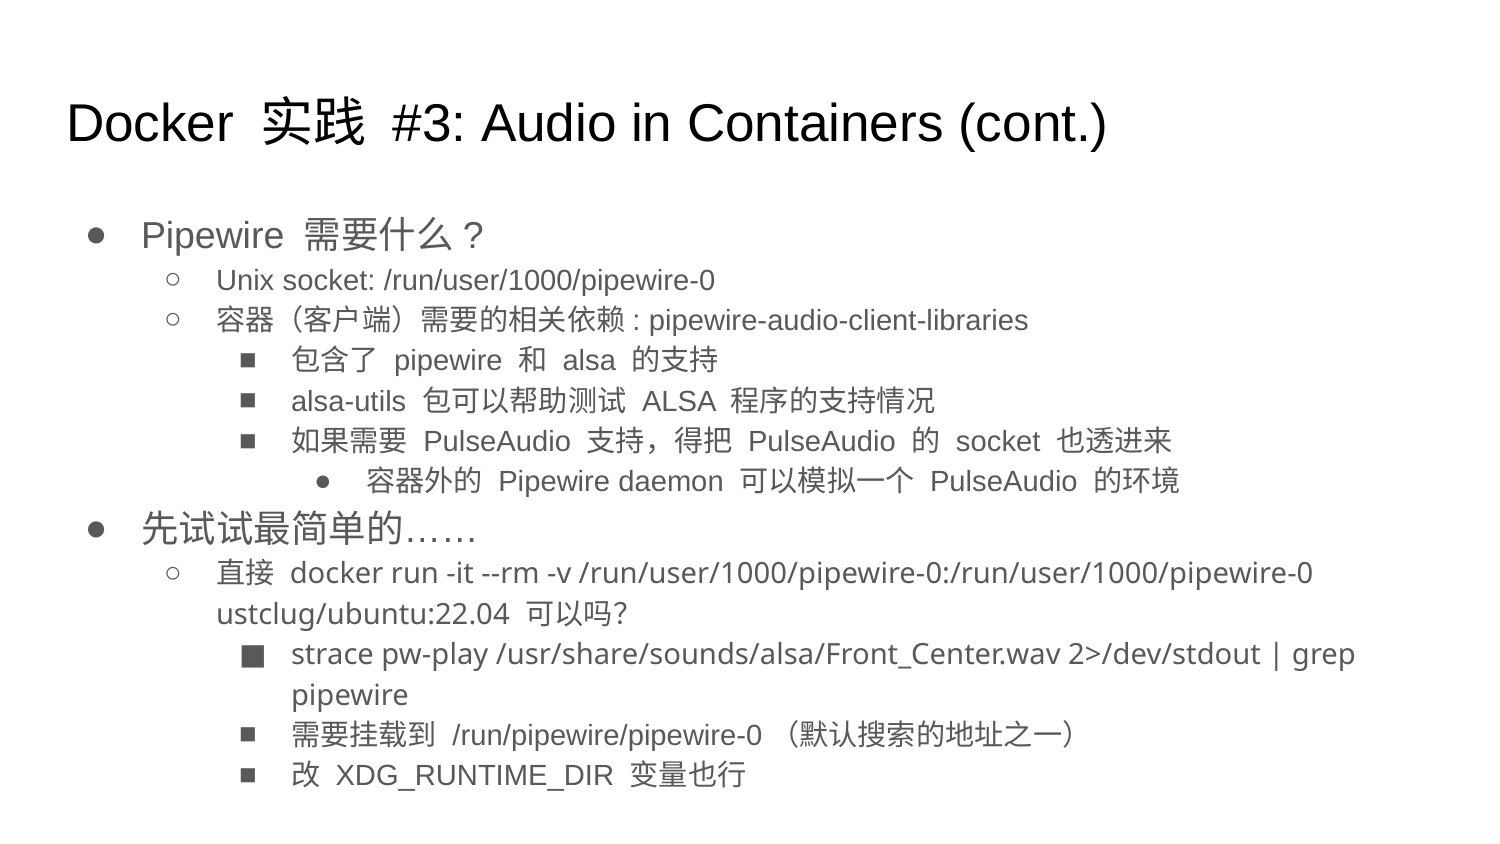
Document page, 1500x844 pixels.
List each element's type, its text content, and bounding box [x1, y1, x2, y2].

list Pipewire 需要什么? Unix socket: /run/user/1000/pipewire-0 容器（客户端）需要的相关依赖: pipewire-audio-client-libraries 包含了 pipewire 和 alsa 的支持 alsa-utils 包可以帮助测试 ALSA 程序的支持情况 如果需要 PulseAudio 支持，得把 PulseAudio 的 socket 也透进来 容器外的 Pipewire daemon 可以模拟一个 PulseAudio 的环境 先试试最简单的…… 直接 docker run -it --rm -v /run/user/1000/pipewire-0:/run/user/1000/pipewire-0 ustclug/ubuntu:22.04 可以吗？ strace pw-play /usr/share/sounds/alsa/Front_Center.wav 2>/dev/stdout | grep pipewire 需要挂载到 /run/pipewire/pipewire-0（默认搜索的地址之一） 改 XDG_RUNTIME_DIR 变量也行 [51, 189, 1449, 819]
title Docker 实践 #3: Audio in Containers (cont.) [51, 72, 1449, 167]
